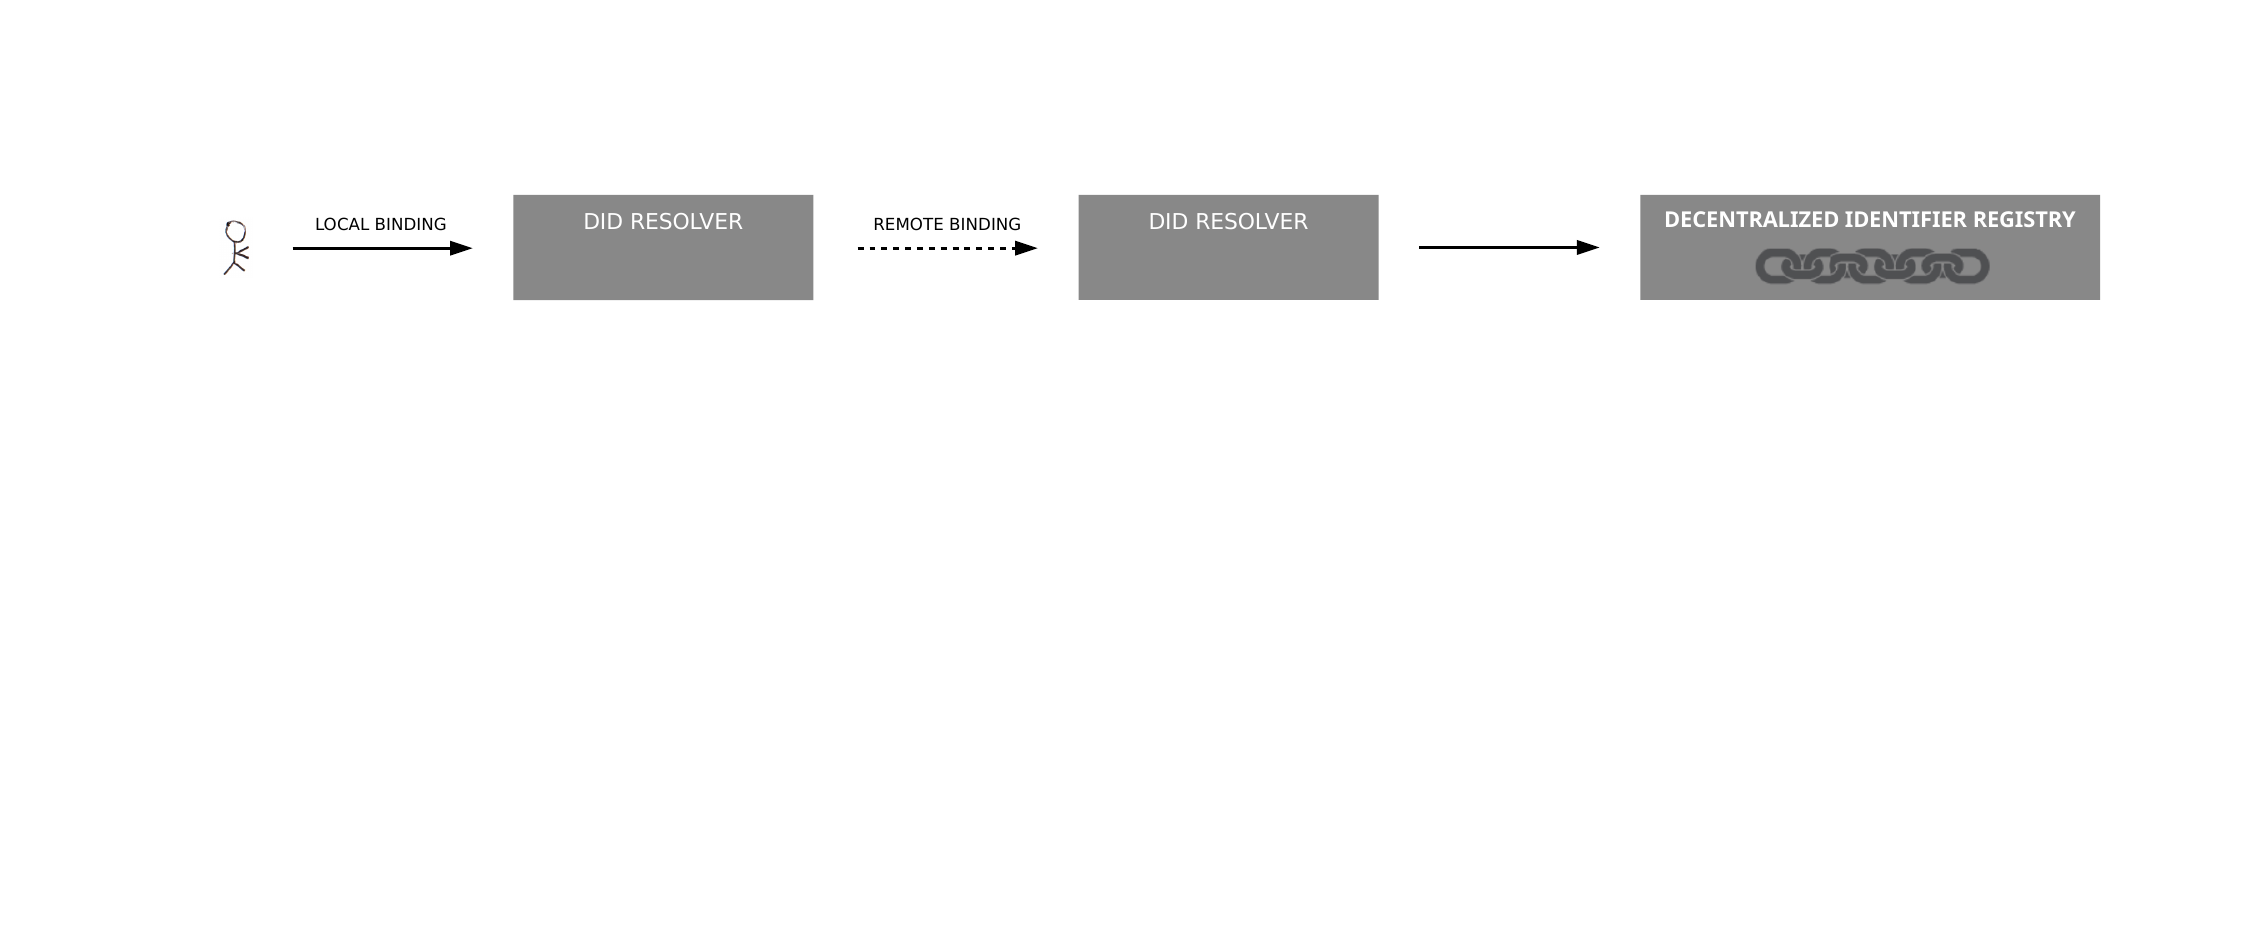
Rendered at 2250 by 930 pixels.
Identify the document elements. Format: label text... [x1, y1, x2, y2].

text_box DECENTRALIZED IDENTIFIER REGISTRY [1640, 194, 2101, 300]
picture [219, 217, 253, 278]
text_box DID RESOLVER [1078, 194, 1379, 300]
text_box DID RESOLVER [513, 194, 814, 301]
picture [1741, 238, 2000, 293]
text_box LOCAL BINDING [300, 207, 465, 255]
text_box REMOTE BINDING [858, 207, 1037, 255]
